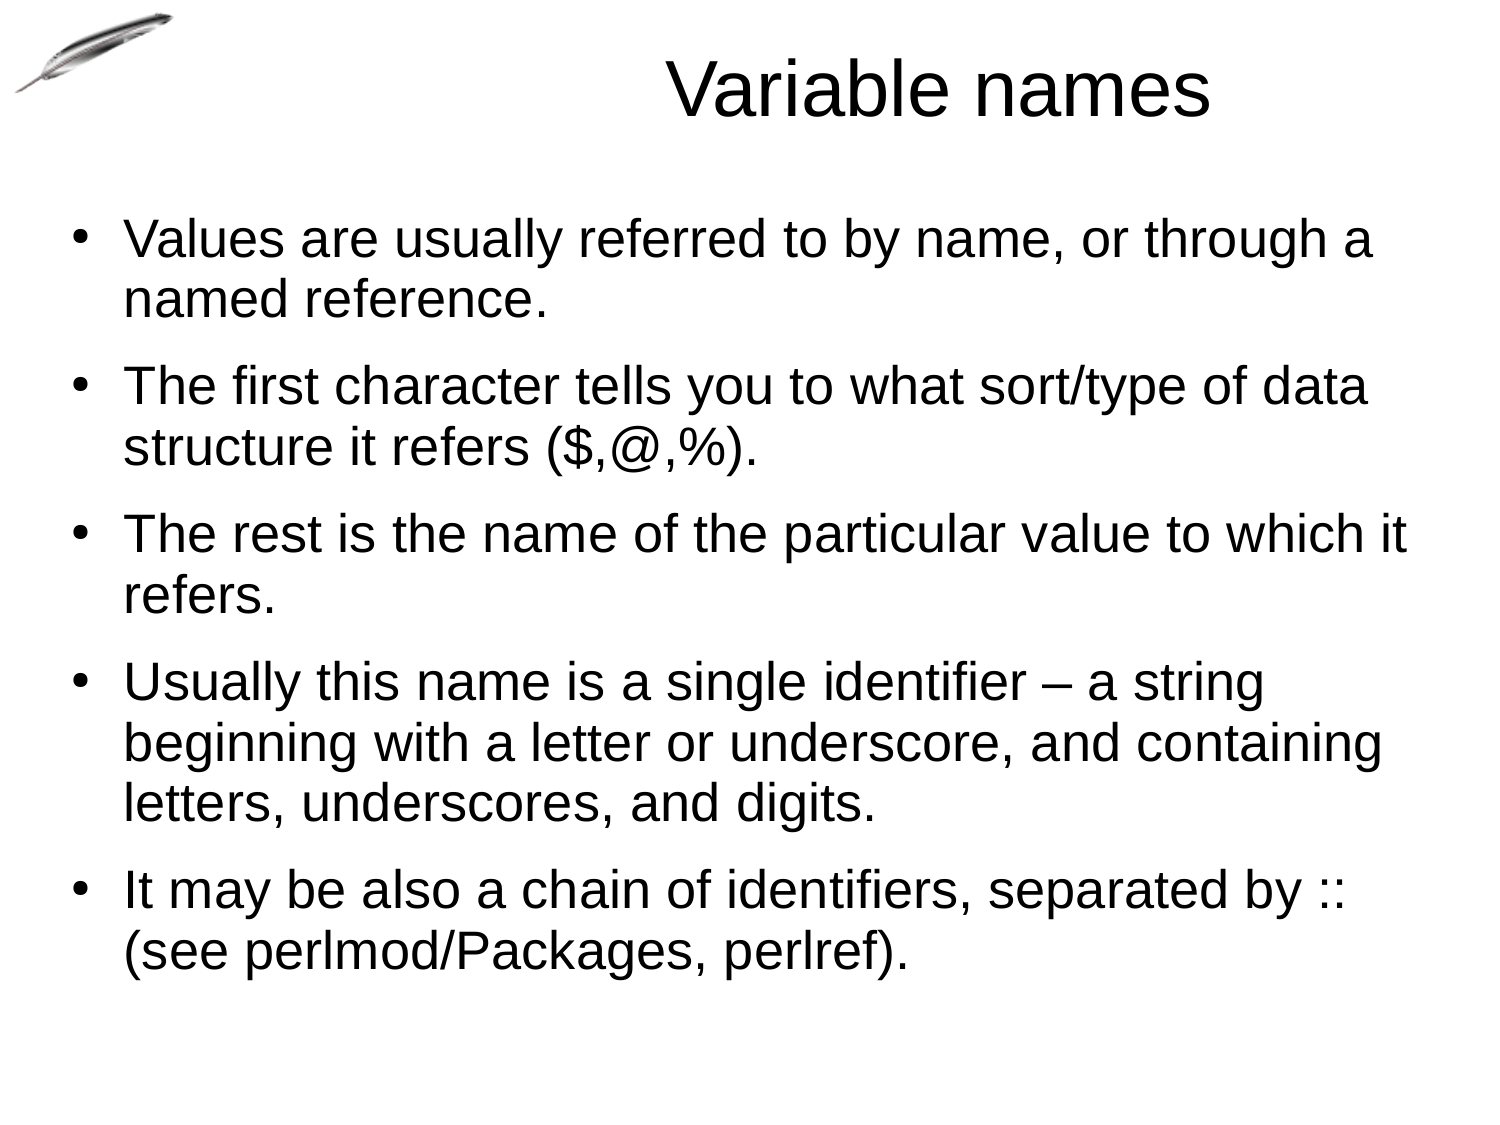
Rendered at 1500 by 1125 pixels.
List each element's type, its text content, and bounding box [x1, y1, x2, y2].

list Values are usually referred to by name, or through a named reference. The first character tells you to what sort/type of data structure it refers ($,@,%). The rest is the name of the particular value to which it refers. Usually this name is a single identifier – a string beginning with a letter or underscore, and containing letters, underscores, and digits. It may be also a chain of identifiers, separated by :: (see perlmod/Packages, perlref). [53, 207, 1447, 1084]
picture [11, 11, 179, 95]
title Variable names [419, 0, 1459, 179]
